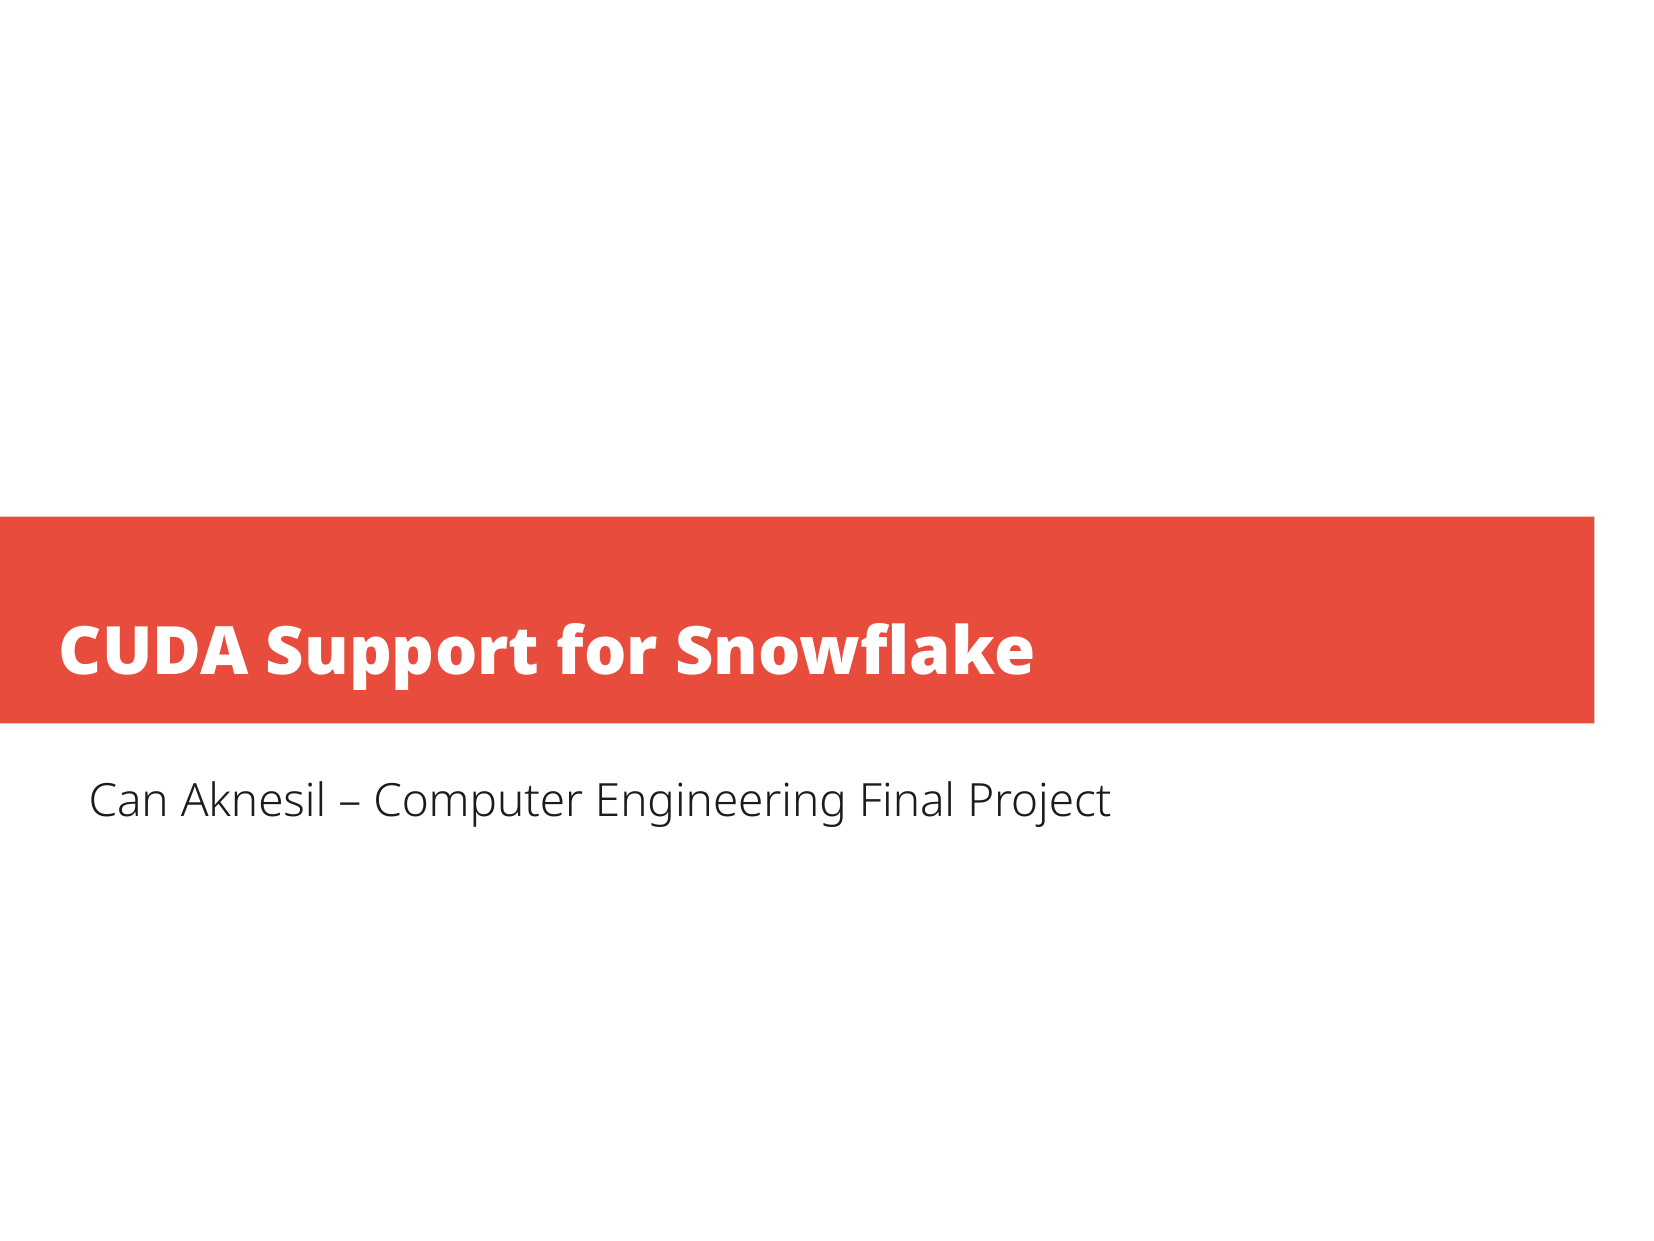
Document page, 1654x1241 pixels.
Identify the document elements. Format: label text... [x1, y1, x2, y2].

title CUDA Support for Snowflake [59, 546, 1595, 694]
subtitle Can Aknesil – Computer Engineering Final Project [88, 767, 1595, 1182]
